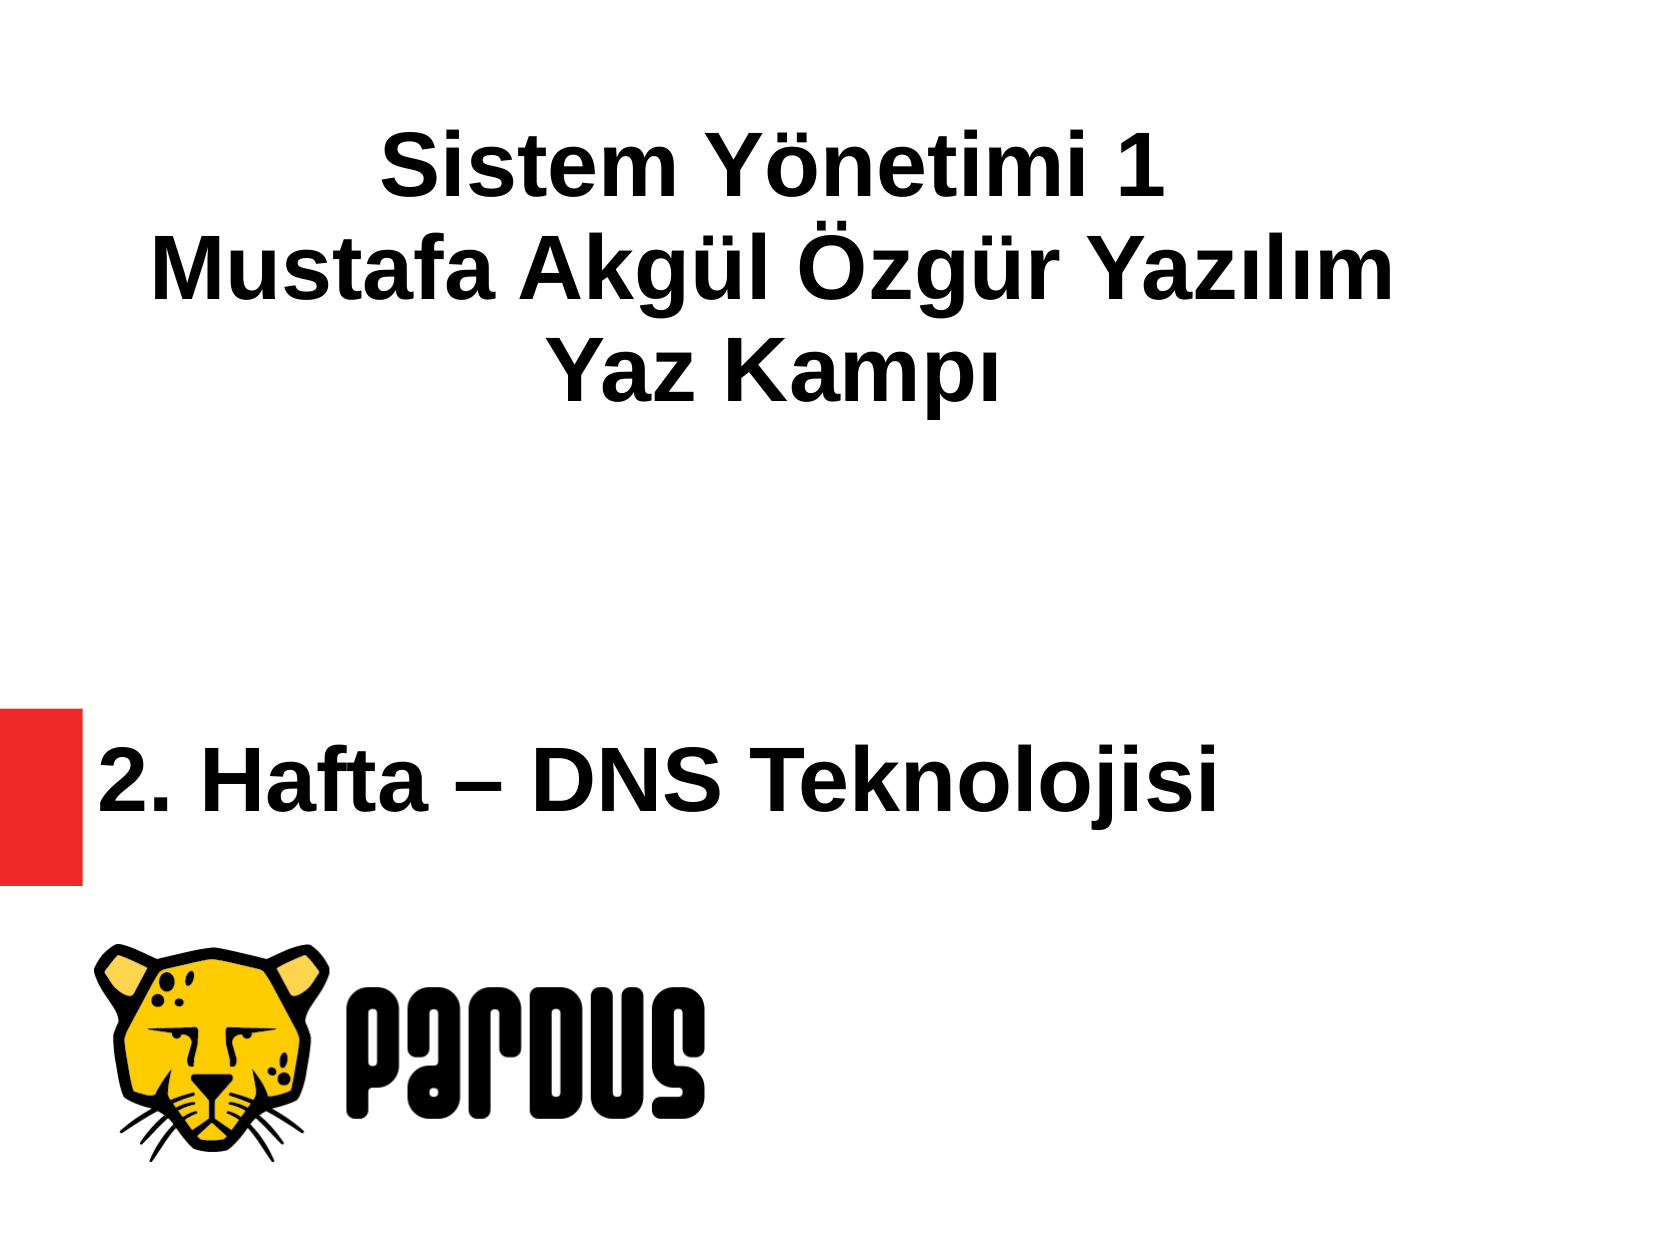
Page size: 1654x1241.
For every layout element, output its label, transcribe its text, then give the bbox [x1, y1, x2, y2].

picture [94, 944, 705, 1162]
text_box Sistem Yönetimi 1 Mustafa Akgül Özgür Yazılım Yaz Kampı 2. Hafta – DNS Teknolojisi [82, 106, 1465, 839]
